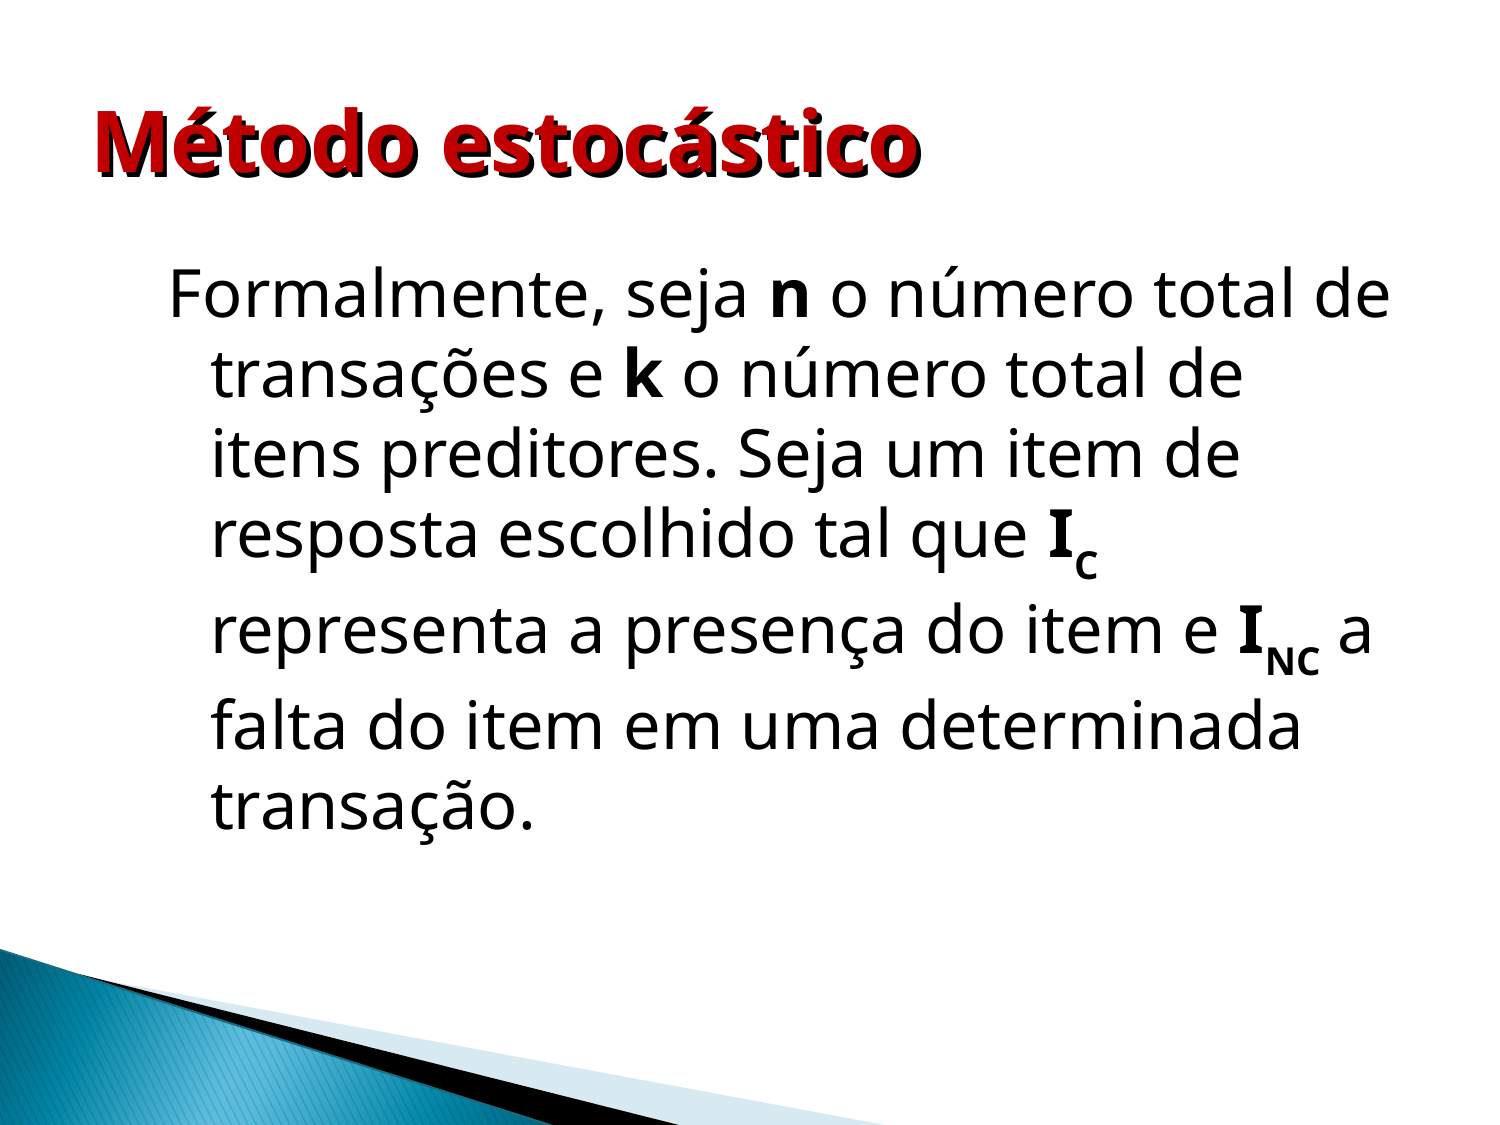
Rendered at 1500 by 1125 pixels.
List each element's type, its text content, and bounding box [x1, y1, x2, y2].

picture [69, 992, 411, 1125]
title Método estocástico [75, 45, 1426, 233]
list Formalmente, seja n o número total de transações e k o número total de itens preditores. Seja um item de resposta escolhido tal que IC representa a presença do item e INC a falta do item em uma determinada transação. [75, 243, 1426, 986]
